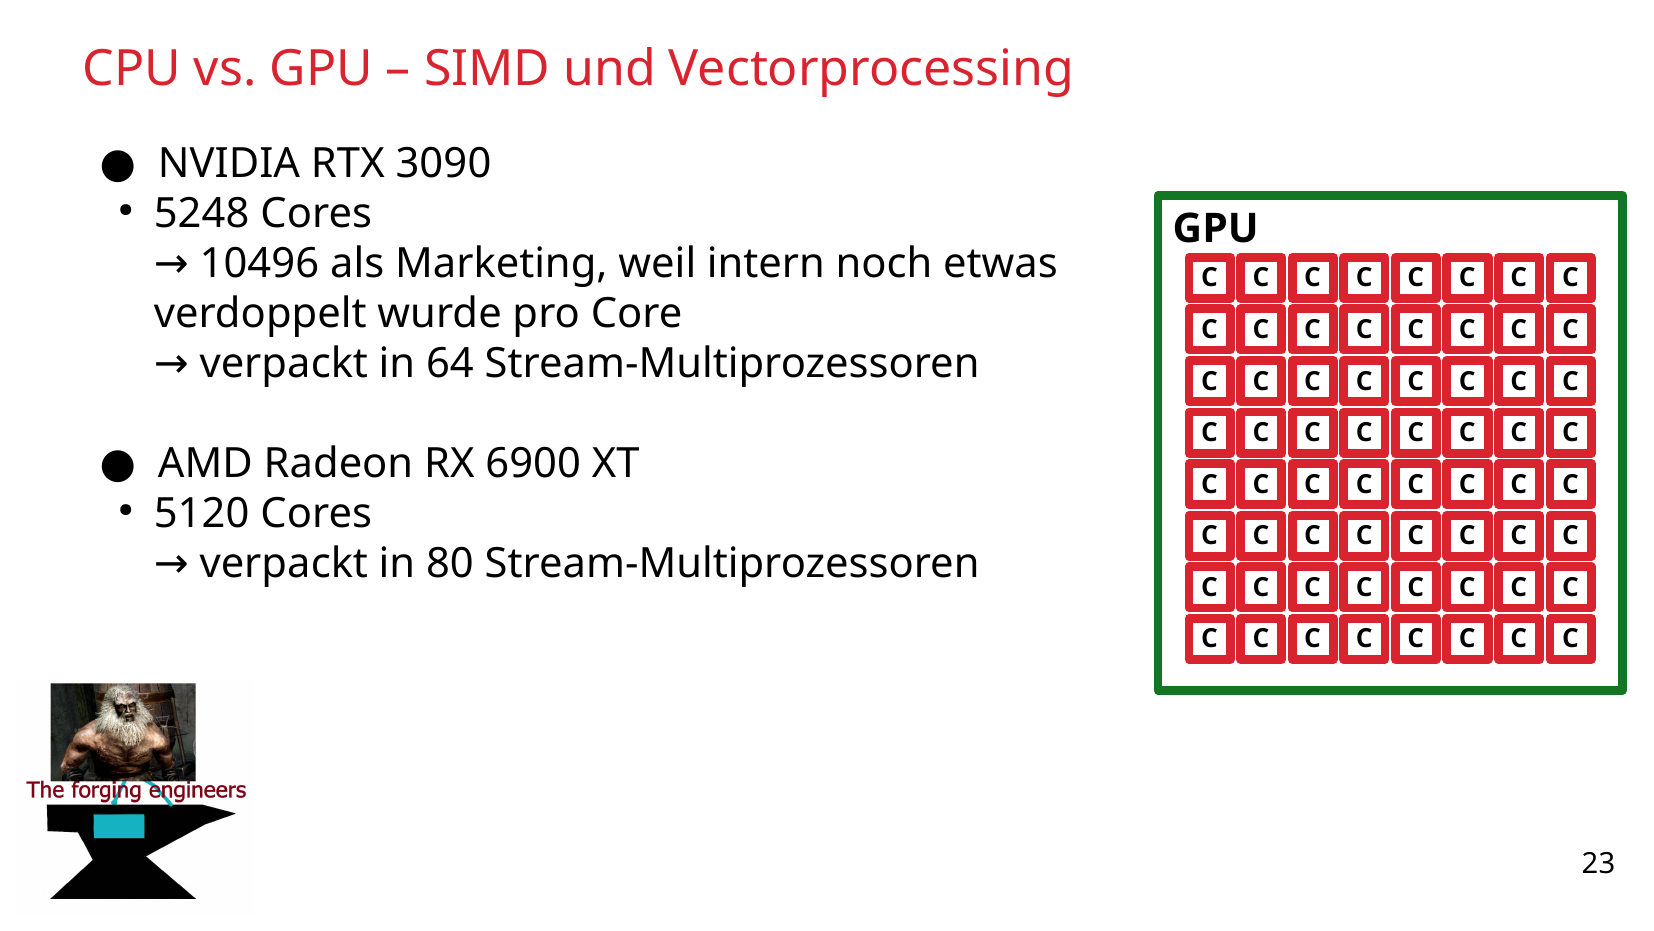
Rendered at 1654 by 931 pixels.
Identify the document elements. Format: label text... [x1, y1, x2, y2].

text_box NVIDIA RTX 3090 5248 Cores → 10496 als Marketing, weil intern noch etwas verdoppelt wurde pro Core → verpackt in 64 Stream-Multiprozessoren AMD Radeon RX 6900 XT 5120 Cores → verpackt in 80 Stream-Multiprozessoren [82, 135, 1134, 650]
picture [17, 679, 254, 916]
title CPU vs. GPU – SIMD und Vectorprocessing [82, 37, 1571, 95]
picture [1116, 153, 1654, 733]
